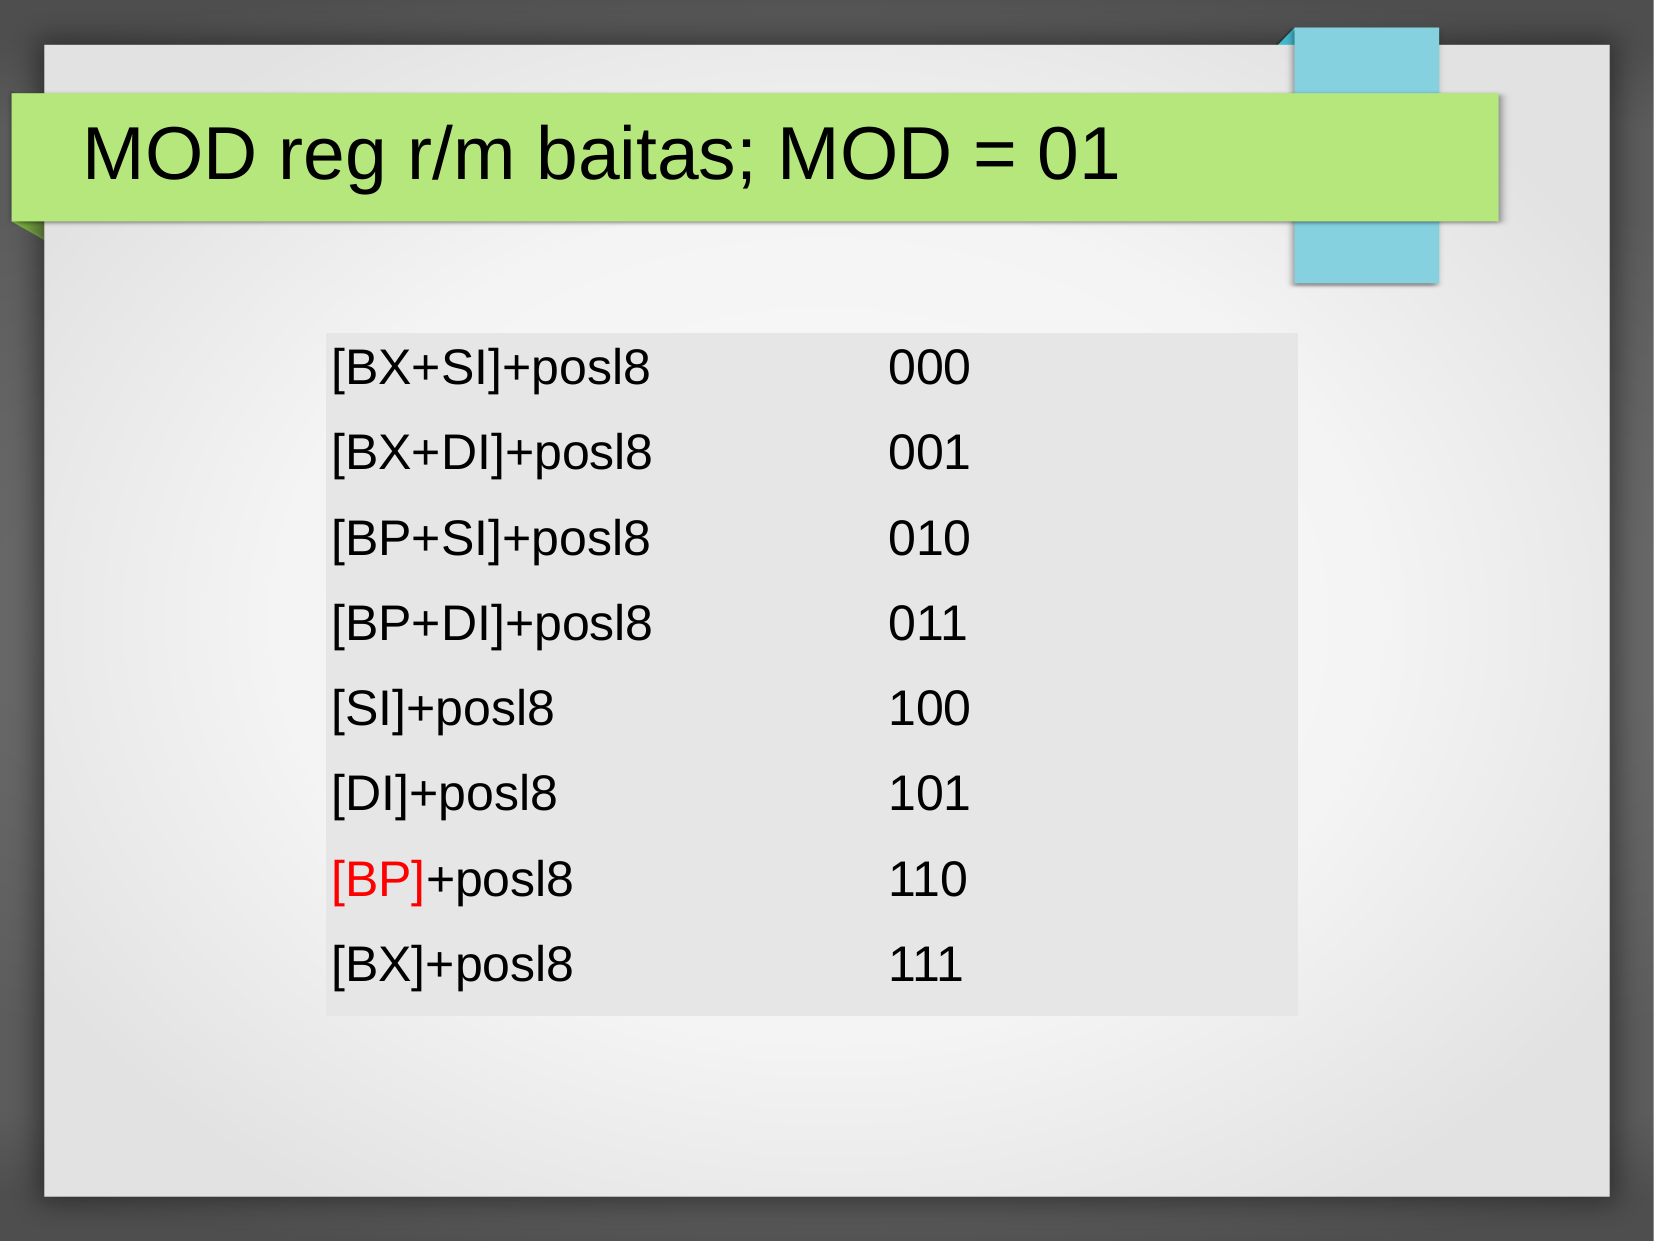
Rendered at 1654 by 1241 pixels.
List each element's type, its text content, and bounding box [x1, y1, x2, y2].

table_cell [SI]+posl8 [326, 674, 847, 760]
table_cell [BX]+posl8 [326, 930, 847, 1016]
title MOD reg r/m baitas; MOD = 01 [82, 94, 1264, 213]
table_cell [847, 674, 883, 760]
table_cell [847, 419, 883, 504]
table_header 000 [883, 333, 1298, 419]
table_cell [DI]+posl8 [326, 760, 847, 845]
table_cell 101 [883, 760, 1298, 845]
table_cell 010 [883, 504, 1298, 589]
table_cell [BX+DI]+posl8 [326, 419, 847, 504]
table_cell [847, 589, 883, 674]
table_cell 110 [883, 845, 1298, 930]
table_cell [847, 760, 883, 845]
table_cell [847, 504, 883, 589]
table_cell [847, 930, 883, 1016]
table_cell 001 [883, 419, 1298, 504]
table_cell 011 [883, 589, 1298, 674]
table_cell 111 [883, 930, 1298, 1016]
table_header [BX+SI]+posl8 [326, 333, 847, 419]
table_cell 100 [883, 674, 1298, 760]
table_cell [BP+DI]+posl8 [326, 589, 847, 674]
table_cell [847, 845, 883, 930]
table_header [847, 333, 883, 419]
table_cell [BP]+posl8 [326, 845, 847, 930]
table_cell [BP+SI]+posl8 [326, 504, 847, 589]
picture [0, 0, 1654, 1241]
